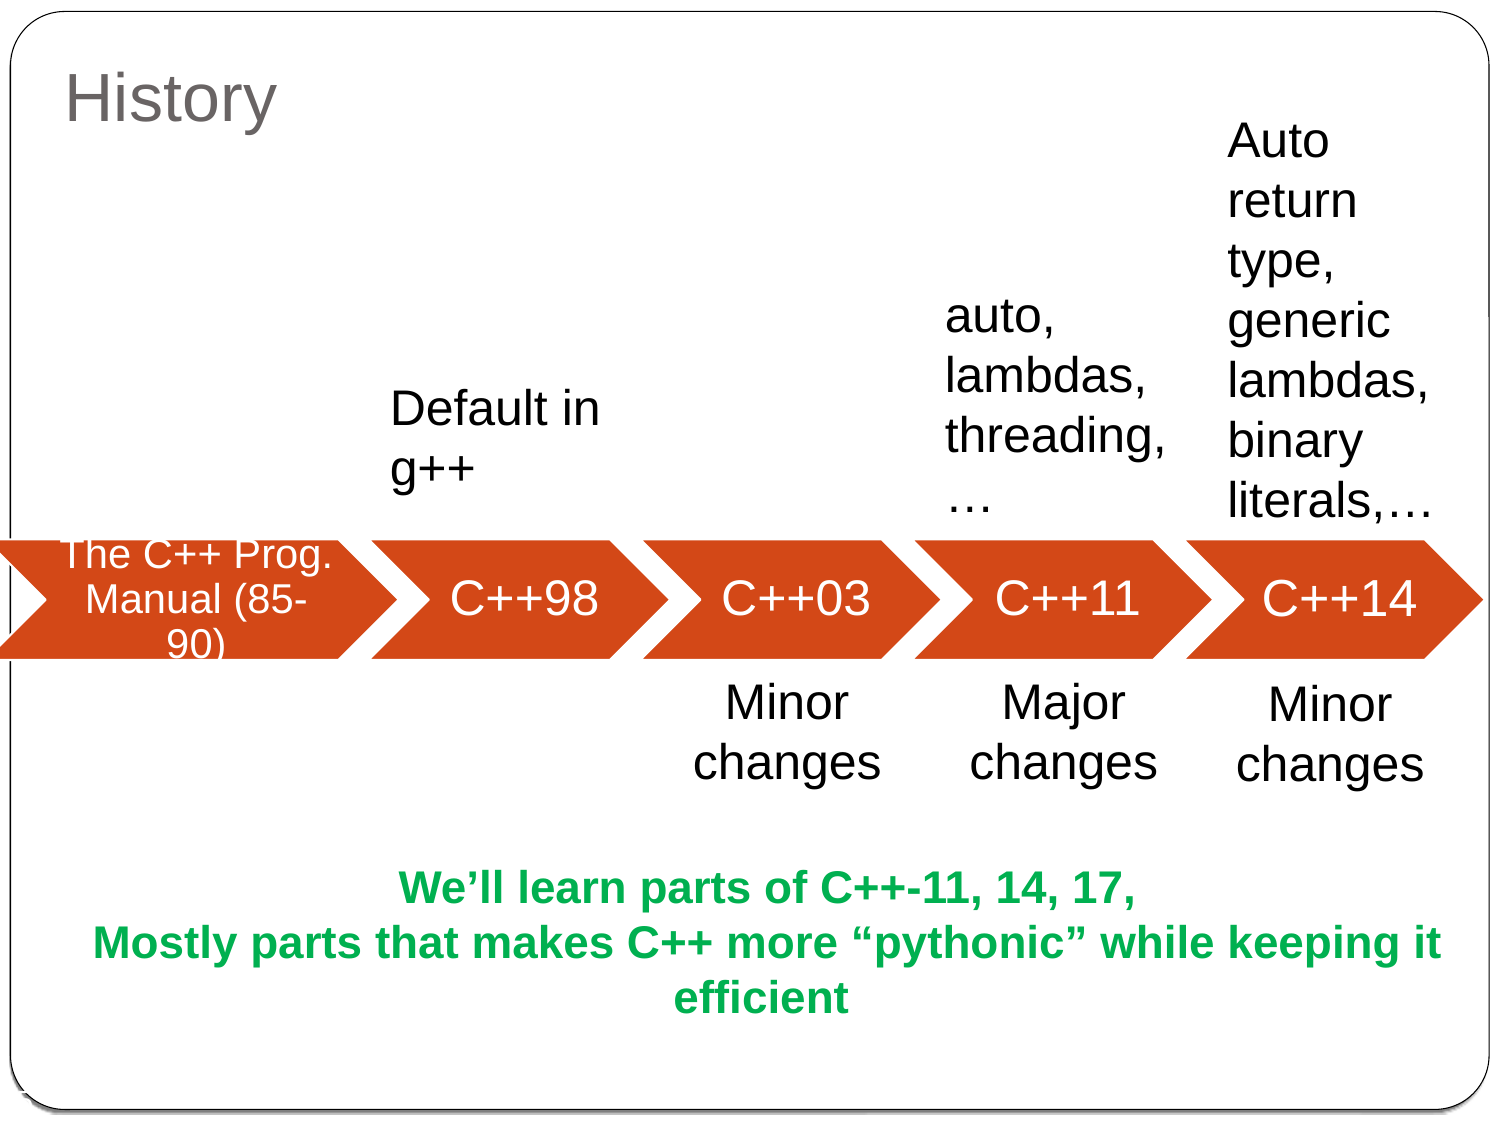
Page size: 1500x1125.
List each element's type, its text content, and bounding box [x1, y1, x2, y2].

text_box Major changes [926, 662, 1202, 798]
text_box Auto return type, generic lambdas, binary literals,… [1212, 99, 1475, 535]
title History [50, 45, 1450, 150]
text_box auto, lambdas, threading,… [930, 274, 1193, 530]
text_box We’ll learn parts of C++-11, 14, 17, Mostly parts that makes C++ more “pythonic” while keeping it efficient [67, 849, 1468, 1038]
slide_number <number> [0, 1074, 50, 1125]
text_box The C++ Prog. Manual (85-90) [0, 539, 399, 661]
text_box C++14 [1183, 539, 1486, 661]
text_box C++98 [368, 539, 671, 661]
text_box C++11 [911, 539, 1214, 661]
text_box C++03 [640, 539, 942, 661]
text_box Default in g++ [374, 368, 675, 503]
text_box Minor changes [649, 662, 925, 798]
text_box Minor changes [1192, 663, 1468, 799]
